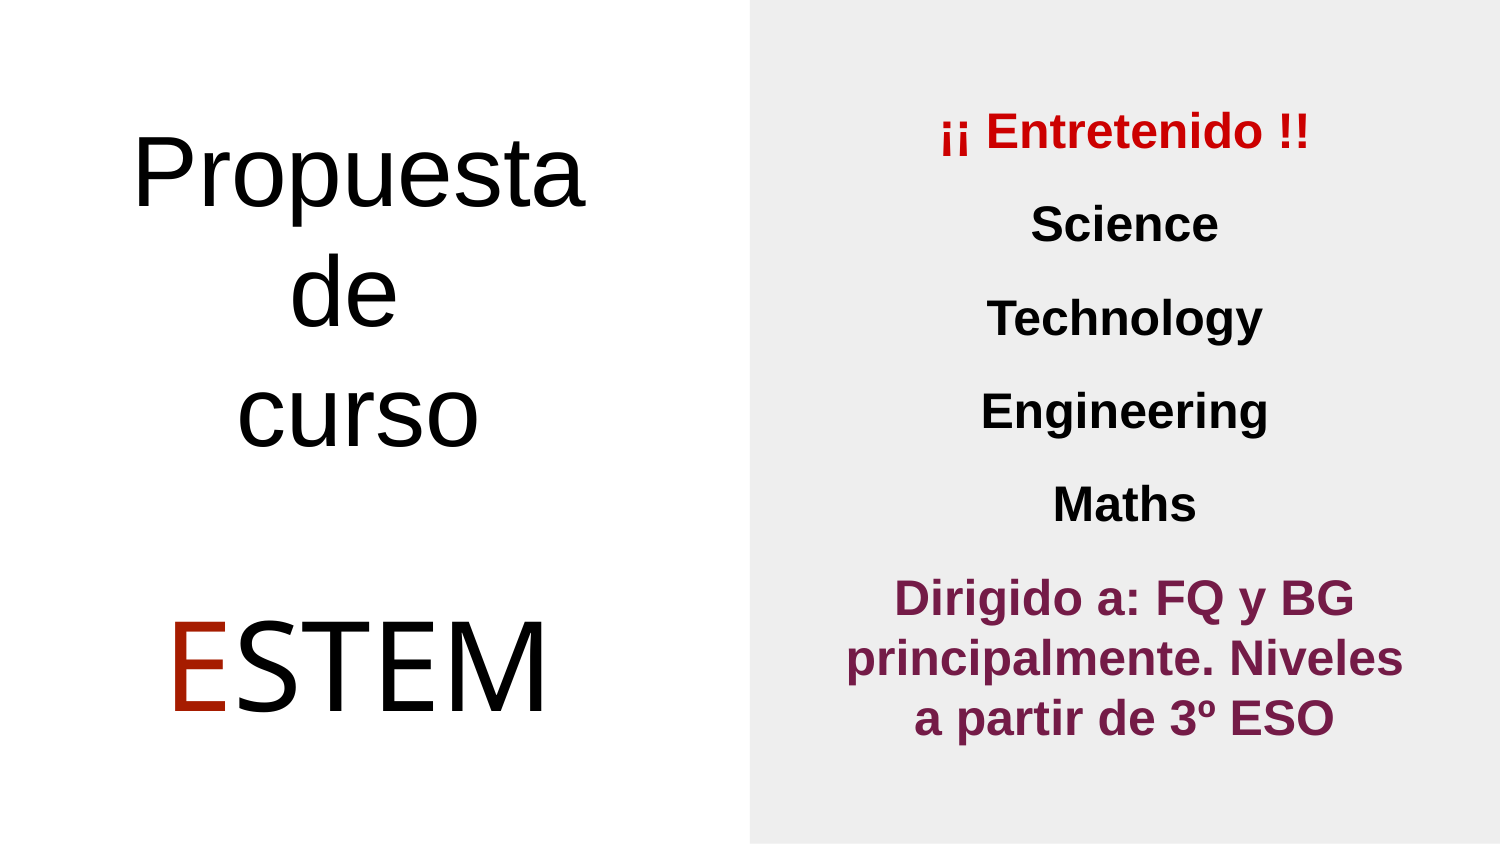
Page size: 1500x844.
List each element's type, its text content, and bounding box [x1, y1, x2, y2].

title Propuesta de curso ESTEM [27, 118, 691, 752]
list ¡¡ Entretenido !! Science Technology Engineering Maths Dirigido a: FQ y BG principalmente. Niveles a partir de 3º ESO [810, 118, 1440, 725]
